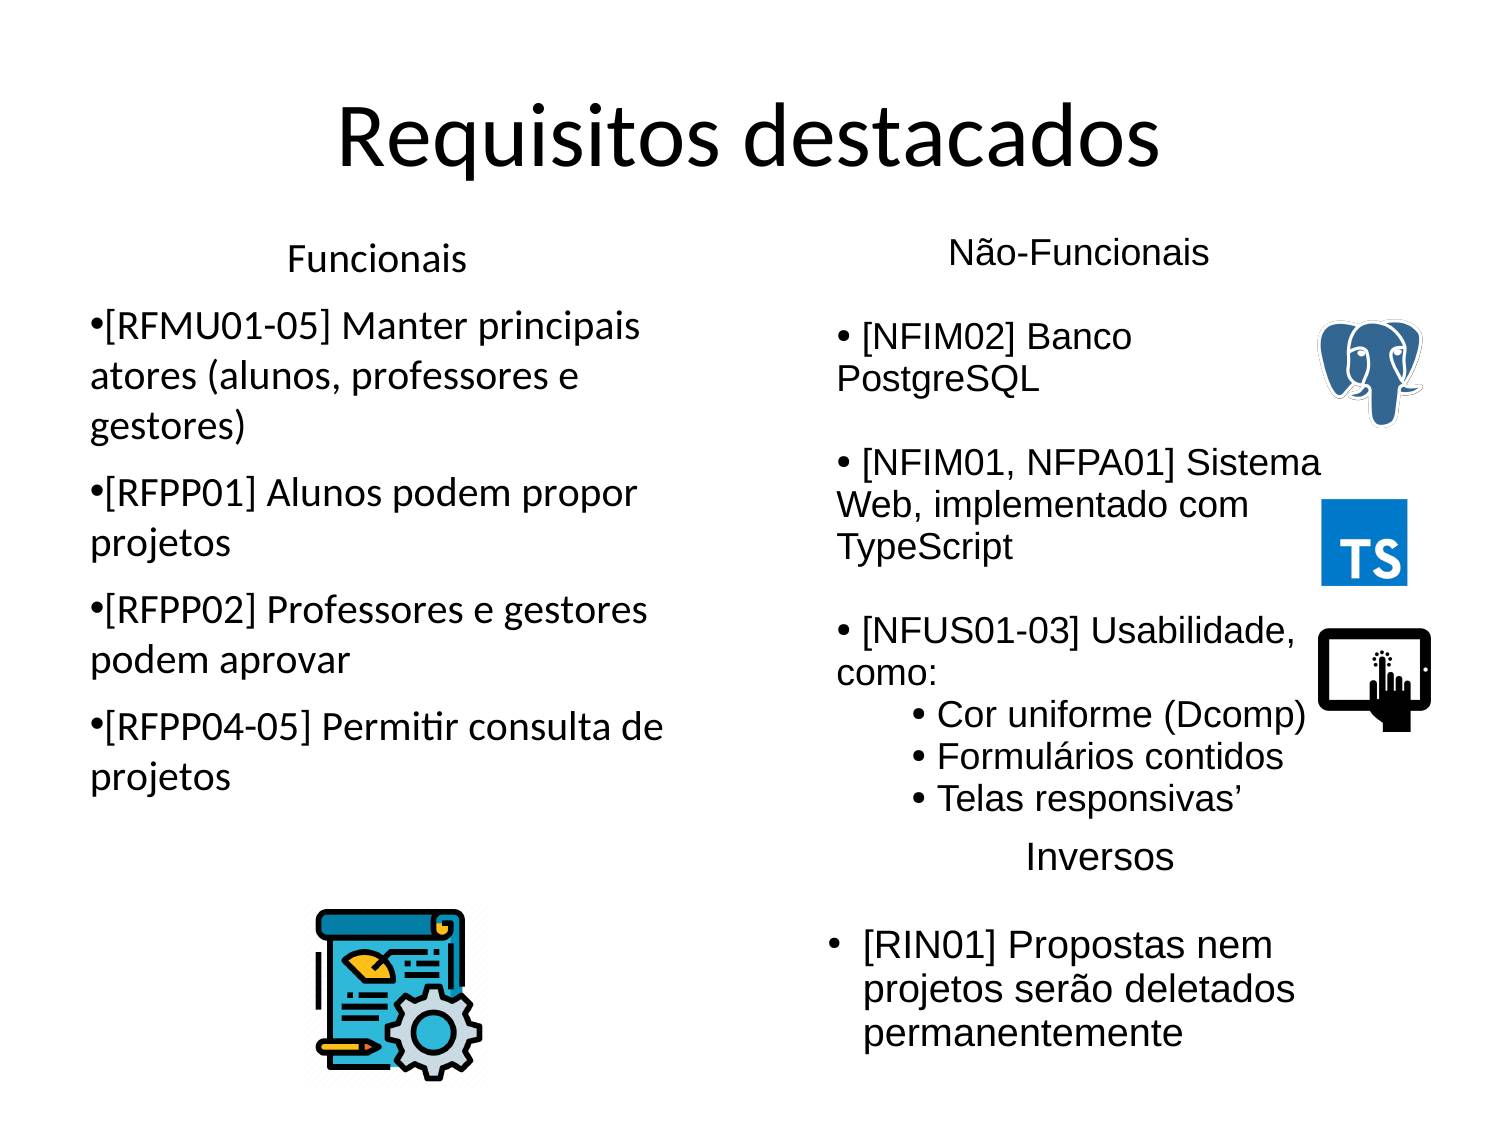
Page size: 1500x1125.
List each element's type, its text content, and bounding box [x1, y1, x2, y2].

picture [304, 903, 488, 1087]
list Funcionais [RFMU01-05] Manter principais atores (alunos, professores e gestores) [RFPP01] Alunos podem propor projetos [RFPP02] Professores e gestores podem aprovar [RFPP04-05] Permitir consulta de projetos [75, 223, 684, 966]
picture [1318, 619, 1431, 732]
text_box Inversos [RIN01] Propostas nem projetos serão deletados permanentemente [812, 827, 1365, 1062]
text_box Não-Funcionais [NFIM02] Banco PostgreSQL [NFIM01, NFPA01] Sistema Web, implementado com TypeScript [NFUS01-03] Usabilidade, como: Cor uniforme (Dcomp) Formulários contidos Telas responsivas’ [821, 224, 1342, 827]
title Requisitos destacados [75, 35, 1425, 224]
picture [1314, 316, 1426, 431]
picture [1320, 498, 1408, 587]
